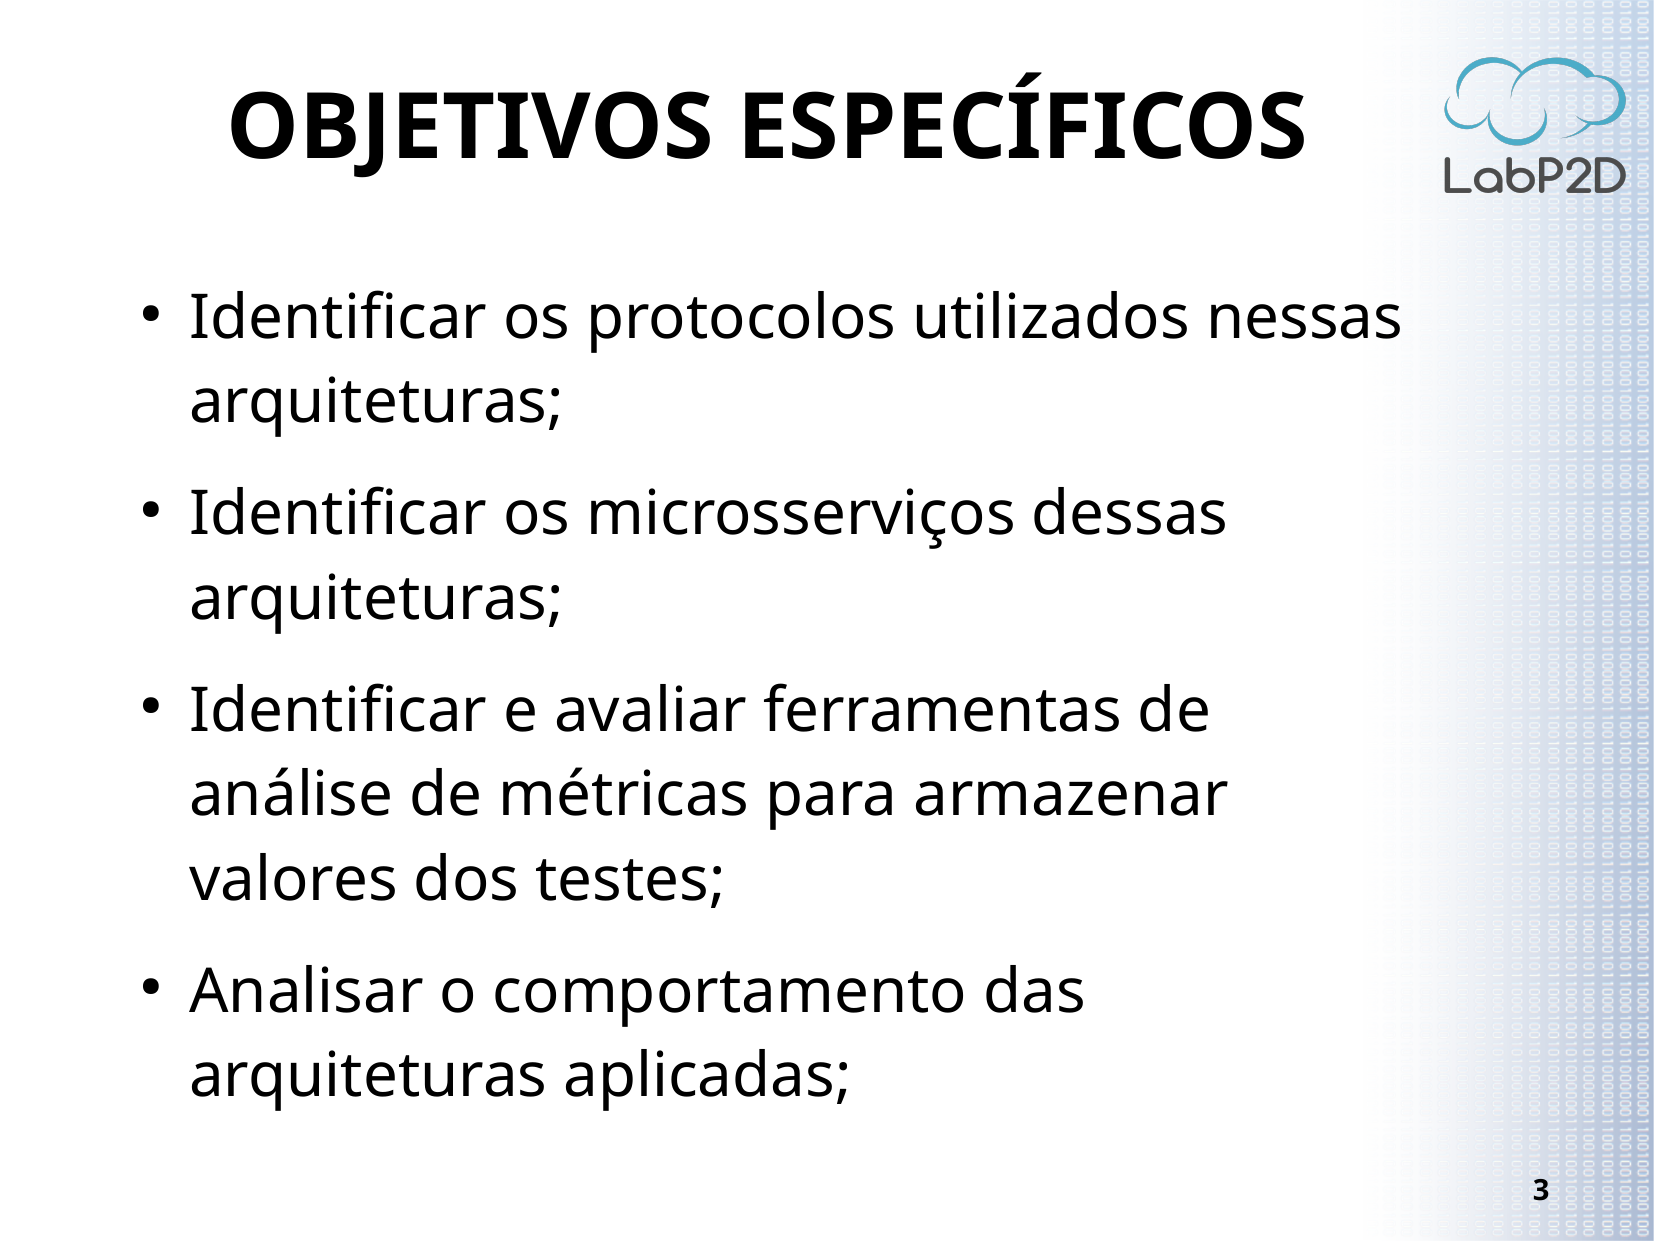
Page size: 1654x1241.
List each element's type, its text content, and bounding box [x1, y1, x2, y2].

title OBJETIVOS ESPECÍFICOS [82, 0, 1453, 259]
list Identificar os protocolos utilizados nessas arquiteturas; Identificar os microsserviços dessas arquiteturas; Identificar e avaliar ferramentas de análise de métricas para armazenar valores dos testes; Analisar o comportamento das arquiteturas aplicadas; [123, 271, 1406, 1116]
picture [1360, 1, 1654, 1240]
